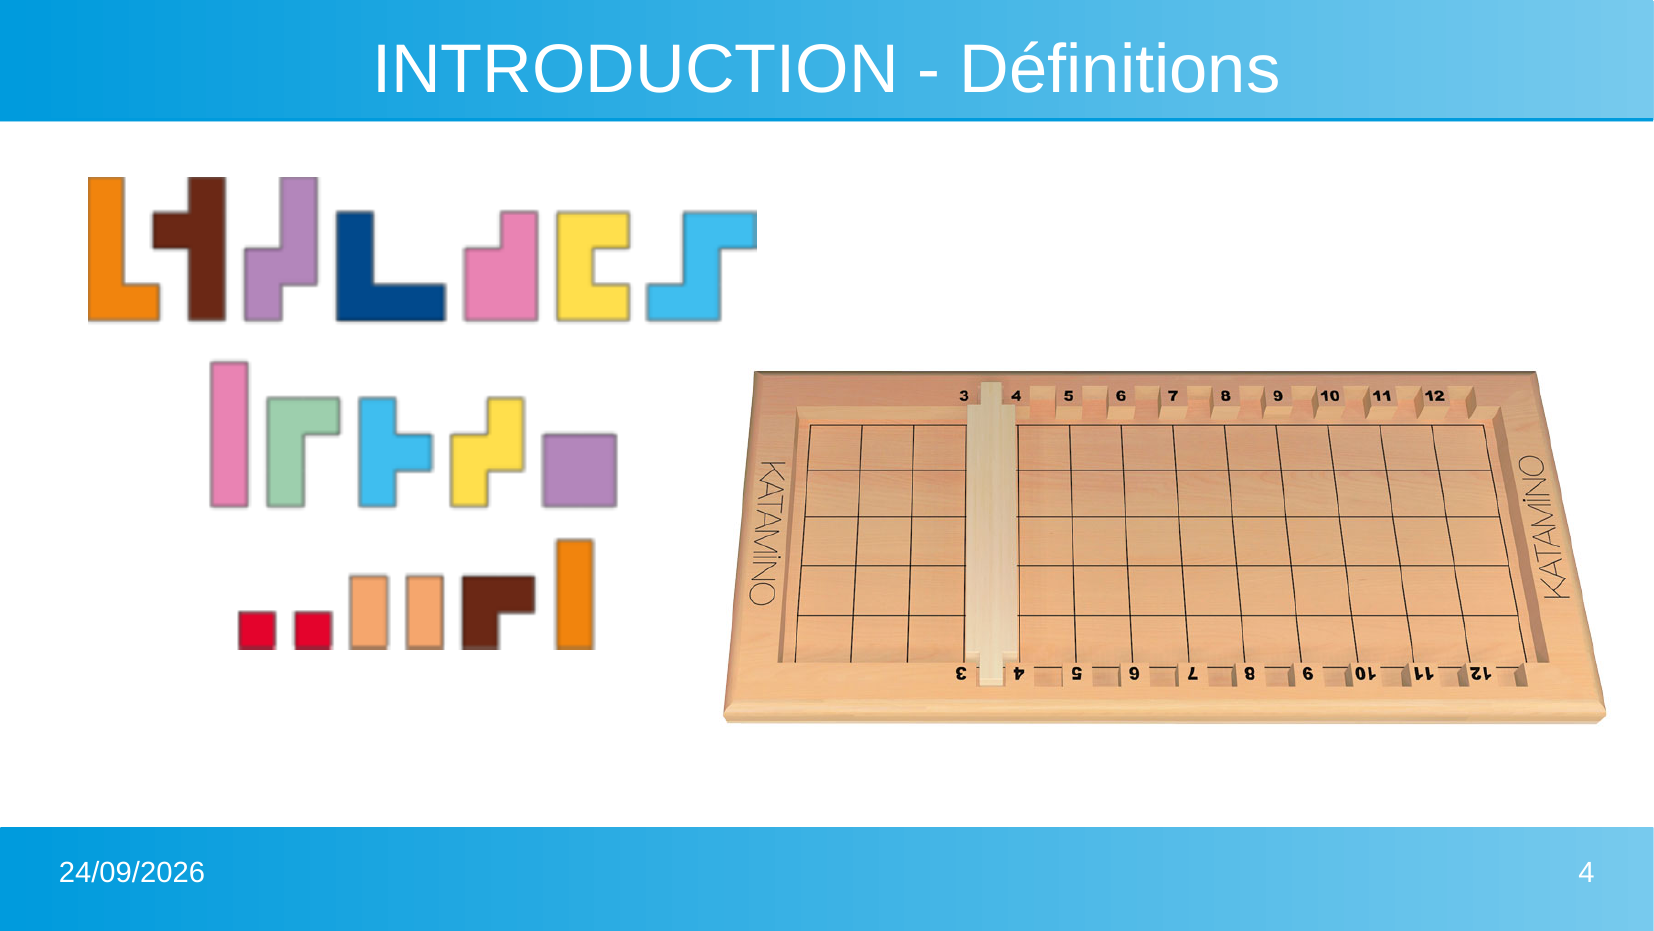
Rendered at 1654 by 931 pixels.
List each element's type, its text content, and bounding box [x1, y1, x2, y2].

picture [88, 177, 1625, 739]
title INTRODUCTION - Définitions [59, 29, 1595, 108]
